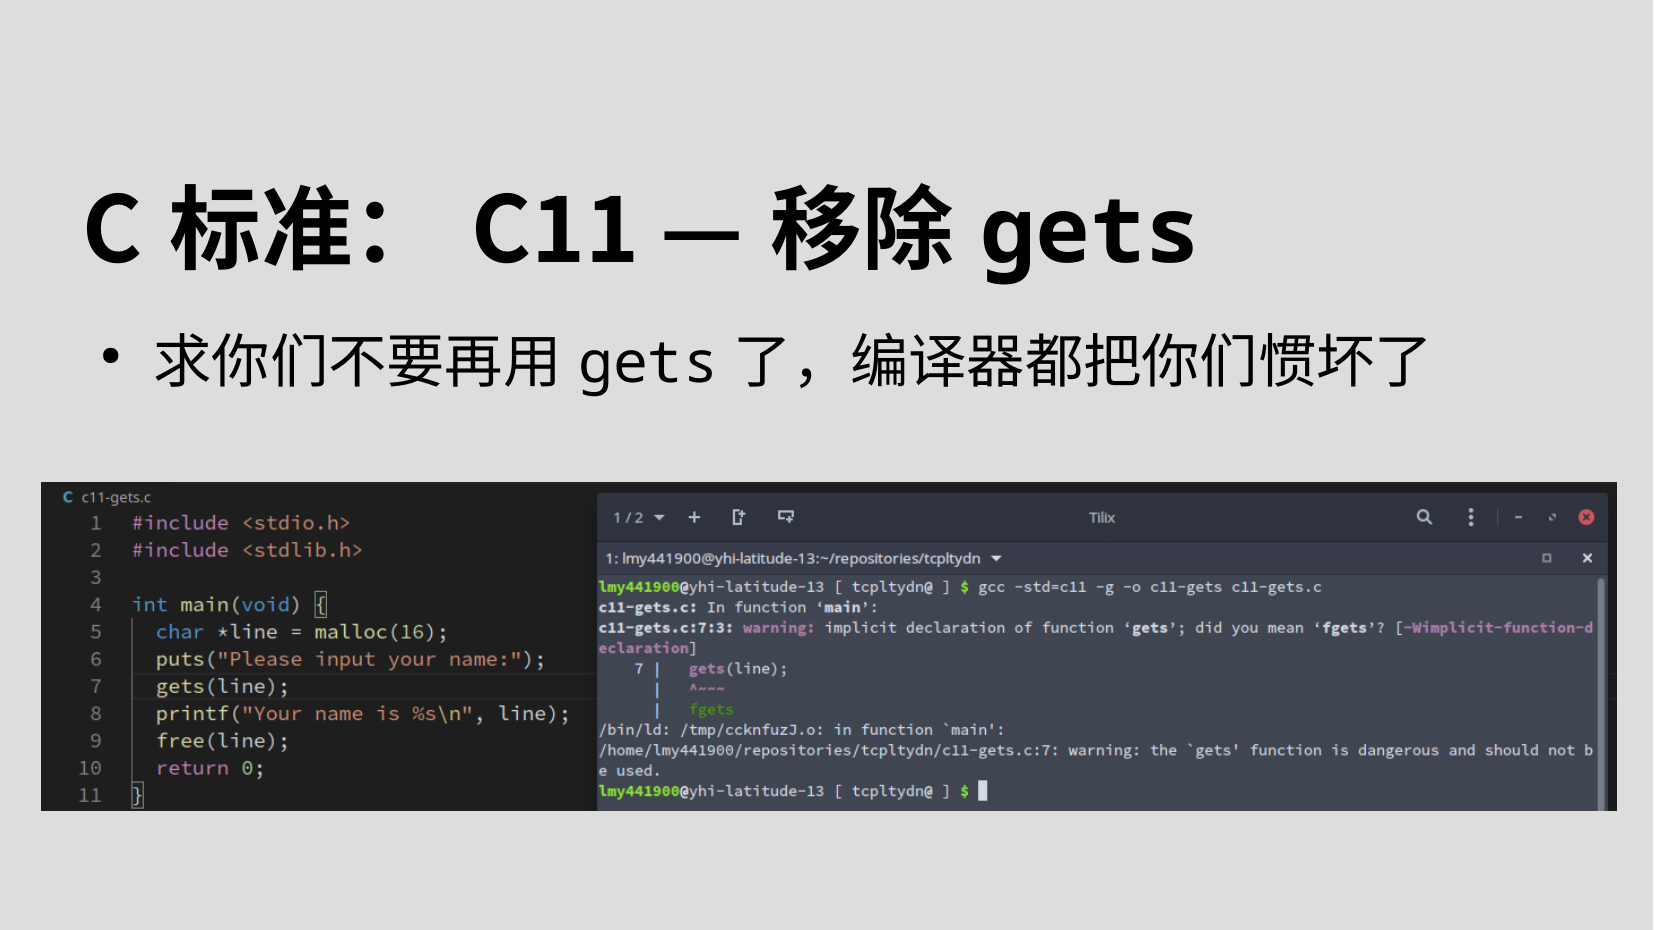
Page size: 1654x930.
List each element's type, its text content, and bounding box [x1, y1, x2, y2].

title C标准：C11 —移除gets [82, 144, 1571, 301]
picture [41, 482, 1617, 811]
list 求你们不要再用gets了，编译器都把你们惯坏了 [82, 315, 1571, 406]
